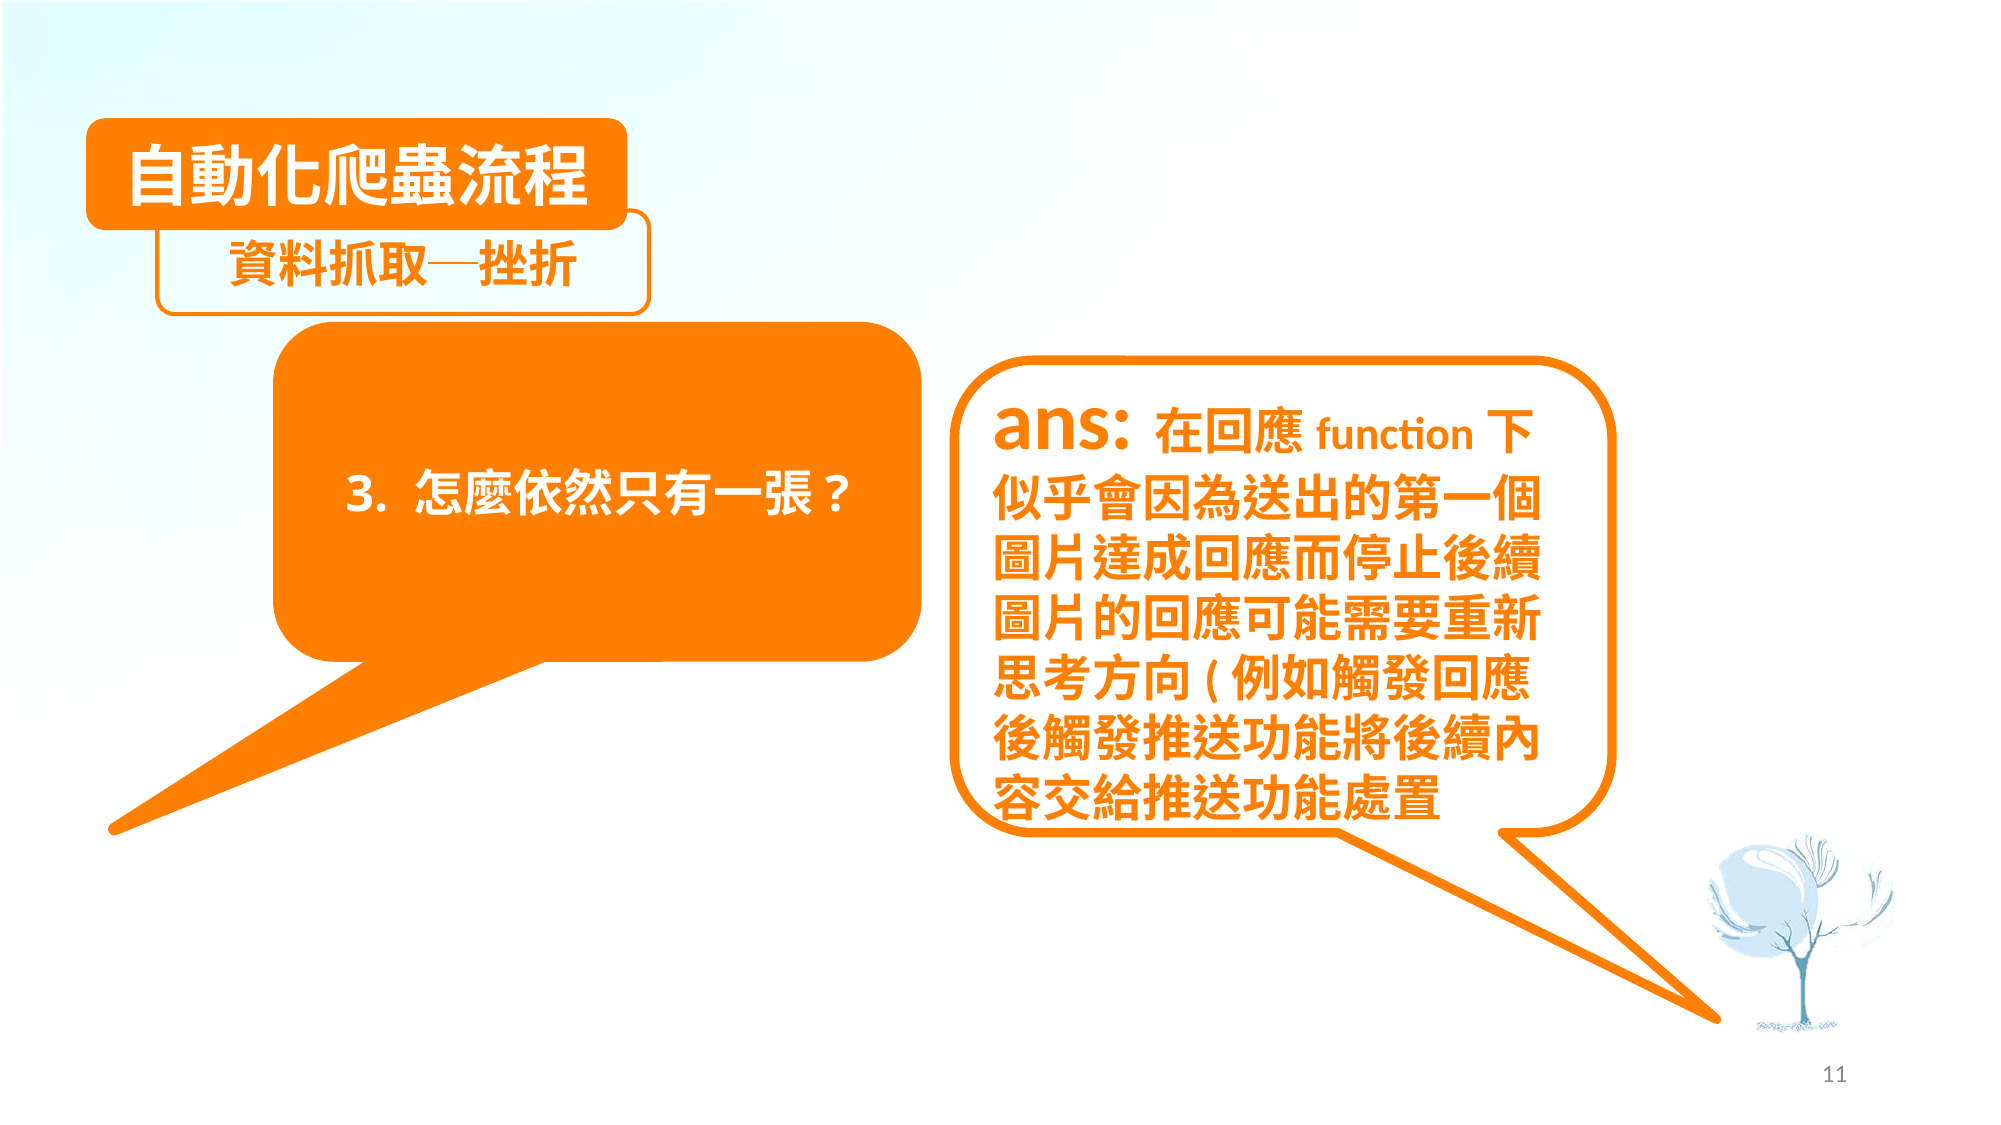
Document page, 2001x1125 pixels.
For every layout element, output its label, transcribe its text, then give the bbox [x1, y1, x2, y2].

text_box 3. 怎麼依然只有一張? [114, 328, 916, 830]
text_box ans:在回應function下似乎會因為送出的第一個圖片達成回應而停止後續圖片的回應可能需要重新思考方向(例如觸發回應後觸發推送功能將後續內容交給推送功能處置 [954, 360, 1696, 1010]
slide_number <編號> [1412, 1042, 1863, 1103]
text_box 自動化爬蟲流程 [86, 118, 628, 231]
text_box 資料抓取─挫折 [157, 210, 650, 315]
picture [0, 0, 1953, 1063]
